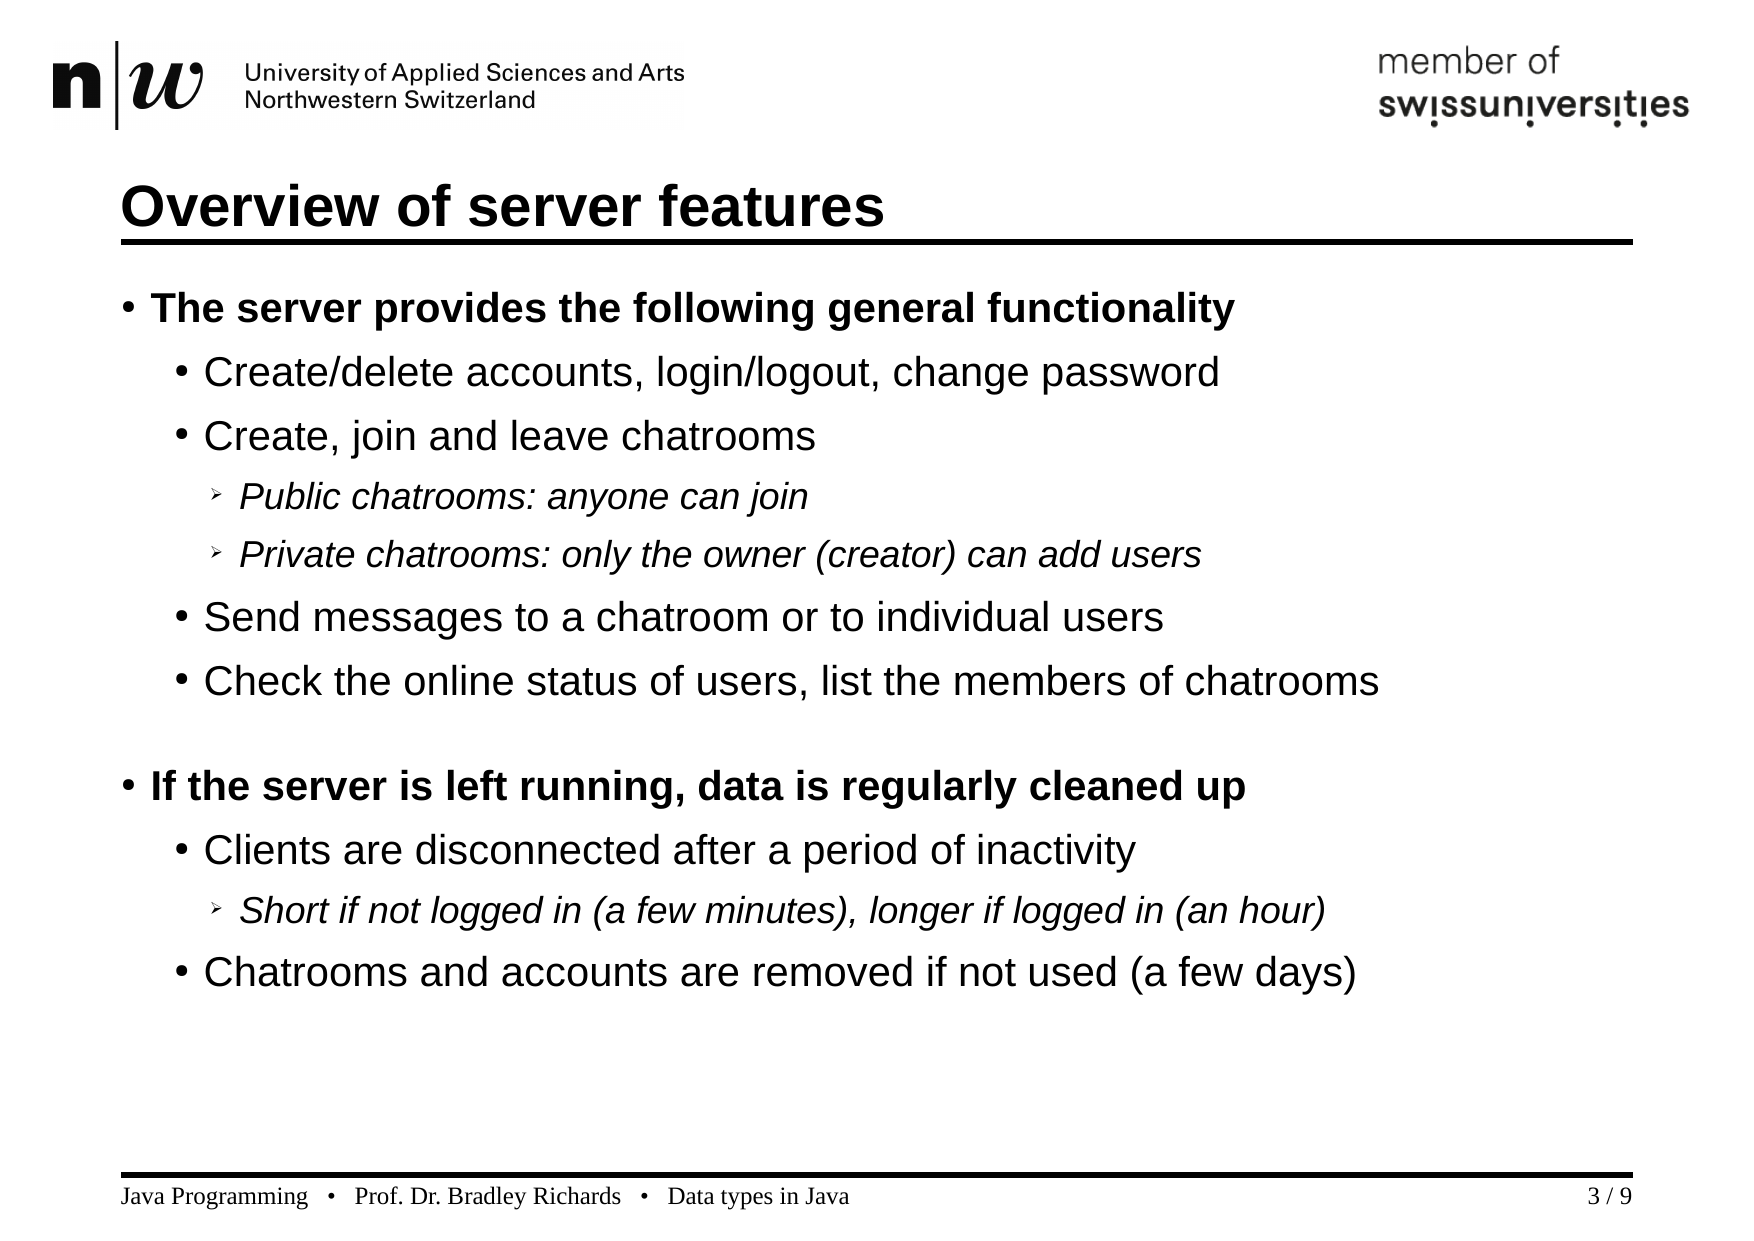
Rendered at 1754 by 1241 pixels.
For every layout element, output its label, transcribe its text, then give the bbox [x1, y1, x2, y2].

picture [53, 41, 684, 130]
picture [1376, 41, 1692, 130]
list The server provides the following general functionality Create/delete accounts, login/logout, change password Create, join and leave chatrooms Public chatrooms: anyone can join Private chatrooms: only the owner (creator) can add users Send messages to a chatroom or to individual users Check the online status of users, list the members of chatrooms If the server is left running, data is regularly cleaned up Clients are disconnected after a period of inactivity Short if not logged in (a few minutes), longer if logged in (an hour) Chatrooms and accounts are removed if not used (a few days) [121, 277, 1633, 1165]
title Overview of server features [120, 173, 1633, 239]
